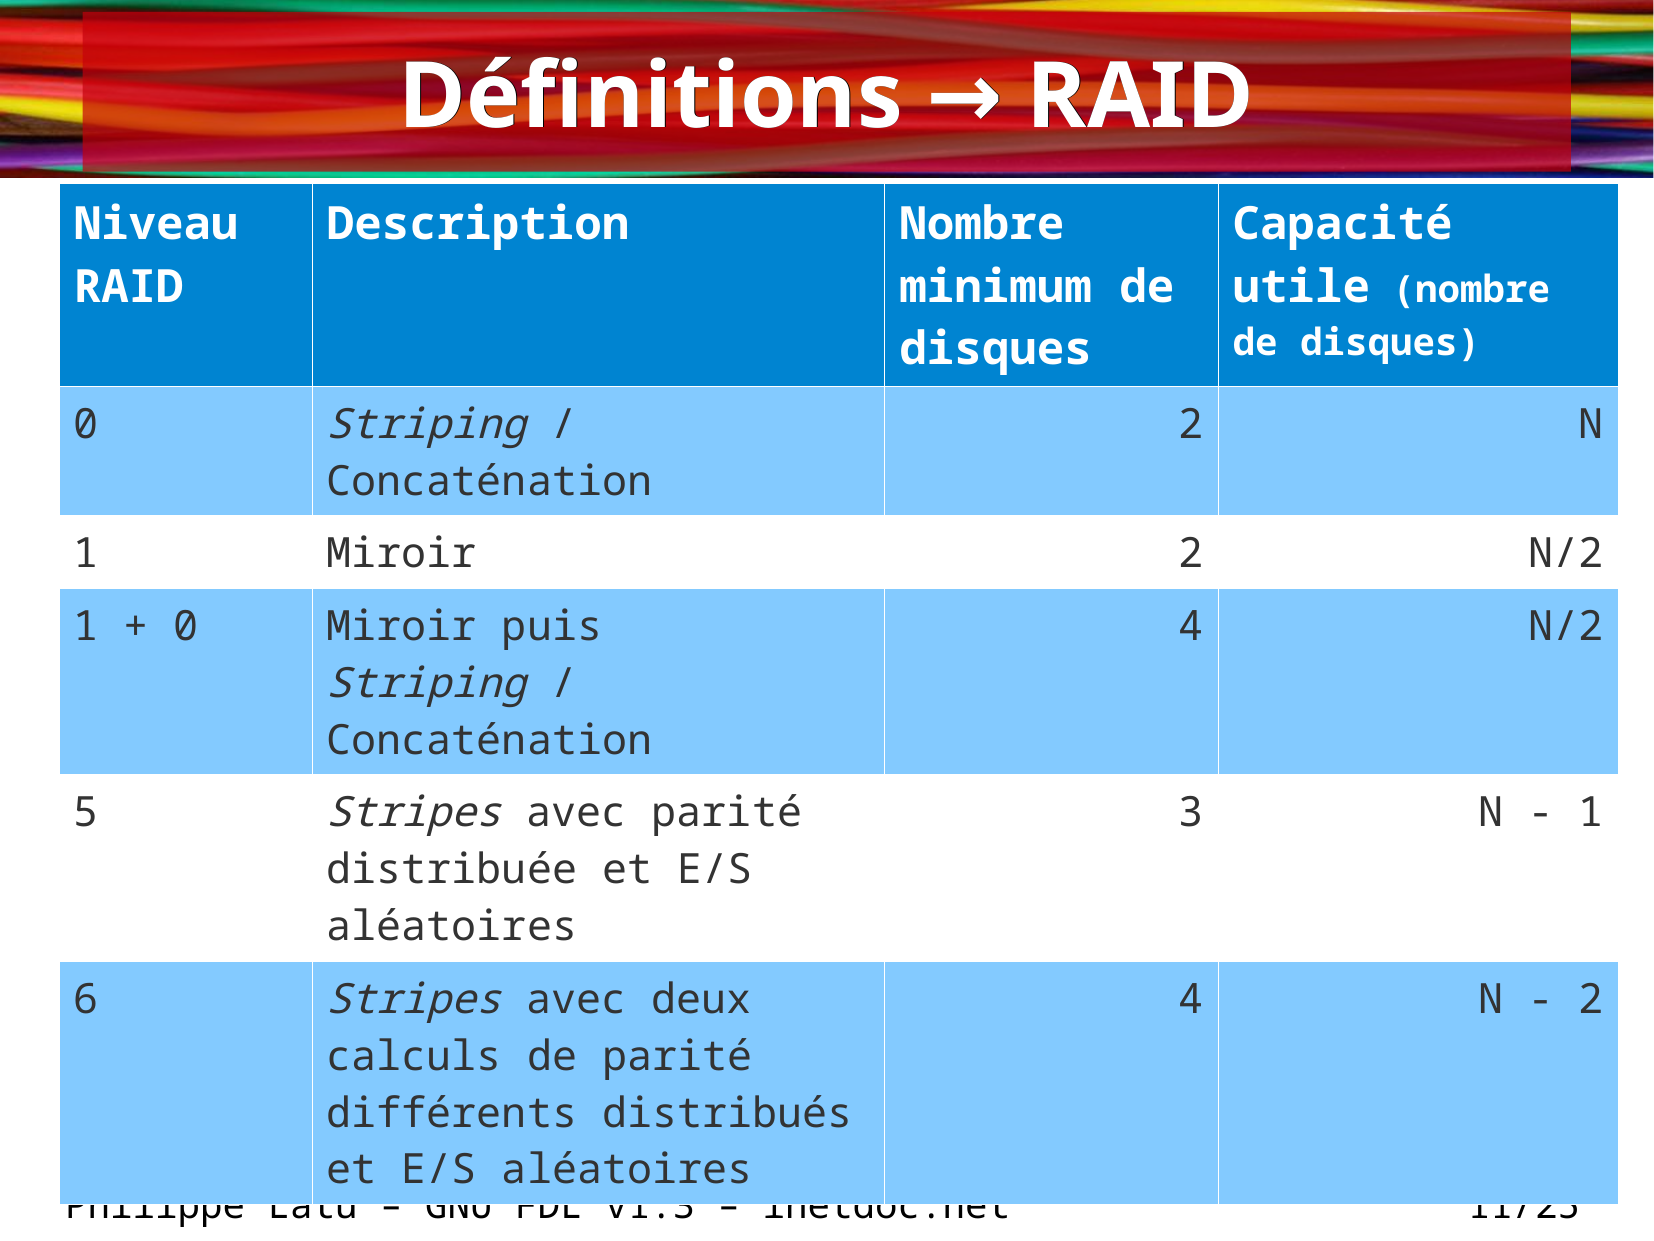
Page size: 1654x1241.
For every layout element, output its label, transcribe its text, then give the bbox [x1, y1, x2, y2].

table_cell N [1219, 387, 1618, 515]
table_cell 3 [885, 775, 1218, 961]
table_header Description [313, 184, 884, 386]
table_cell Stripes avec parité distribuée et E/S aléatoires [313, 775, 884, 961]
table_cell 6 [60, 962, 312, 1204]
table_cell Striping / Concaténation [313, 387, 884, 515]
picture [0, 0, 1654, 178]
table_cell N - 1 [1219, 775, 1618, 961]
table_cell Miroir [313, 516, 884, 588]
table_cell N/2 [1219, 516, 1618, 588]
table_cell 1 [60, 516, 312, 588]
table_cell Stripes avec deux calculs de parité différents distribués et E/S aléatoires [313, 962, 884, 1204]
table_header Niveau RAID [60, 184, 312, 386]
table_cell N - 2 [1219, 962, 1618, 1204]
table_cell 2 [885, 516, 1218, 588]
title Définitions → RAID [82, 11, 1571, 172]
table_cell 4 [885, 962, 1218, 1204]
table_cell 4 [885, 589, 1218, 774]
table_cell N/2 [1219, 589, 1618, 774]
text_box Philippe Latu – GNU FDL v1.3 – inetdoc.net <numéro>/25 [59, 1205, 1595, 1237]
table_header Nombre minimum de disques [885, 184, 1218, 386]
table_header Capacité utile (nombre de disques) [1219, 184, 1618, 386]
table_cell 1 + 0 [60, 589, 312, 774]
table_cell 2 [885, 387, 1218, 515]
table_cell 0 [60, 387, 312, 515]
table_cell Miroir puis Striping / Concaténation [313, 589, 884, 774]
table_cell 5 [60, 775, 312, 961]
